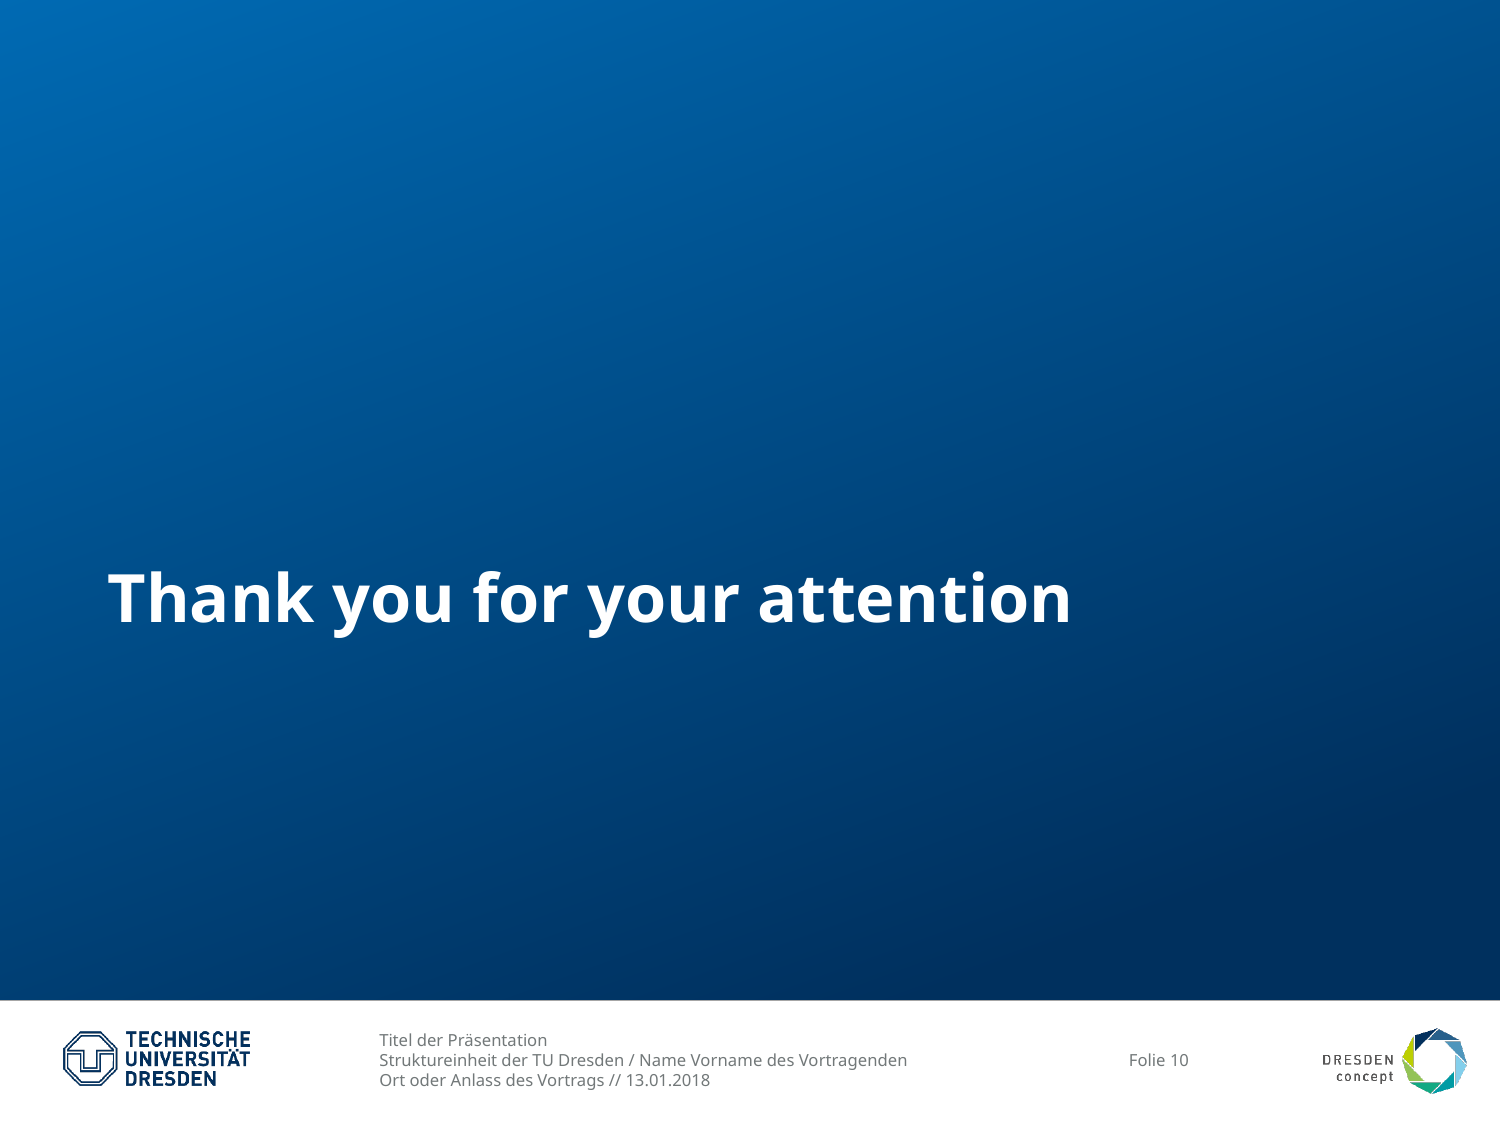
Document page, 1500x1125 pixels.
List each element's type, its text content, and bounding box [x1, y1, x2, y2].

picture [63, 1031, 250, 1086]
title Thank you for your attention [107, 555, 1410, 753]
picture [1323, 1028, 1467, 1094]
